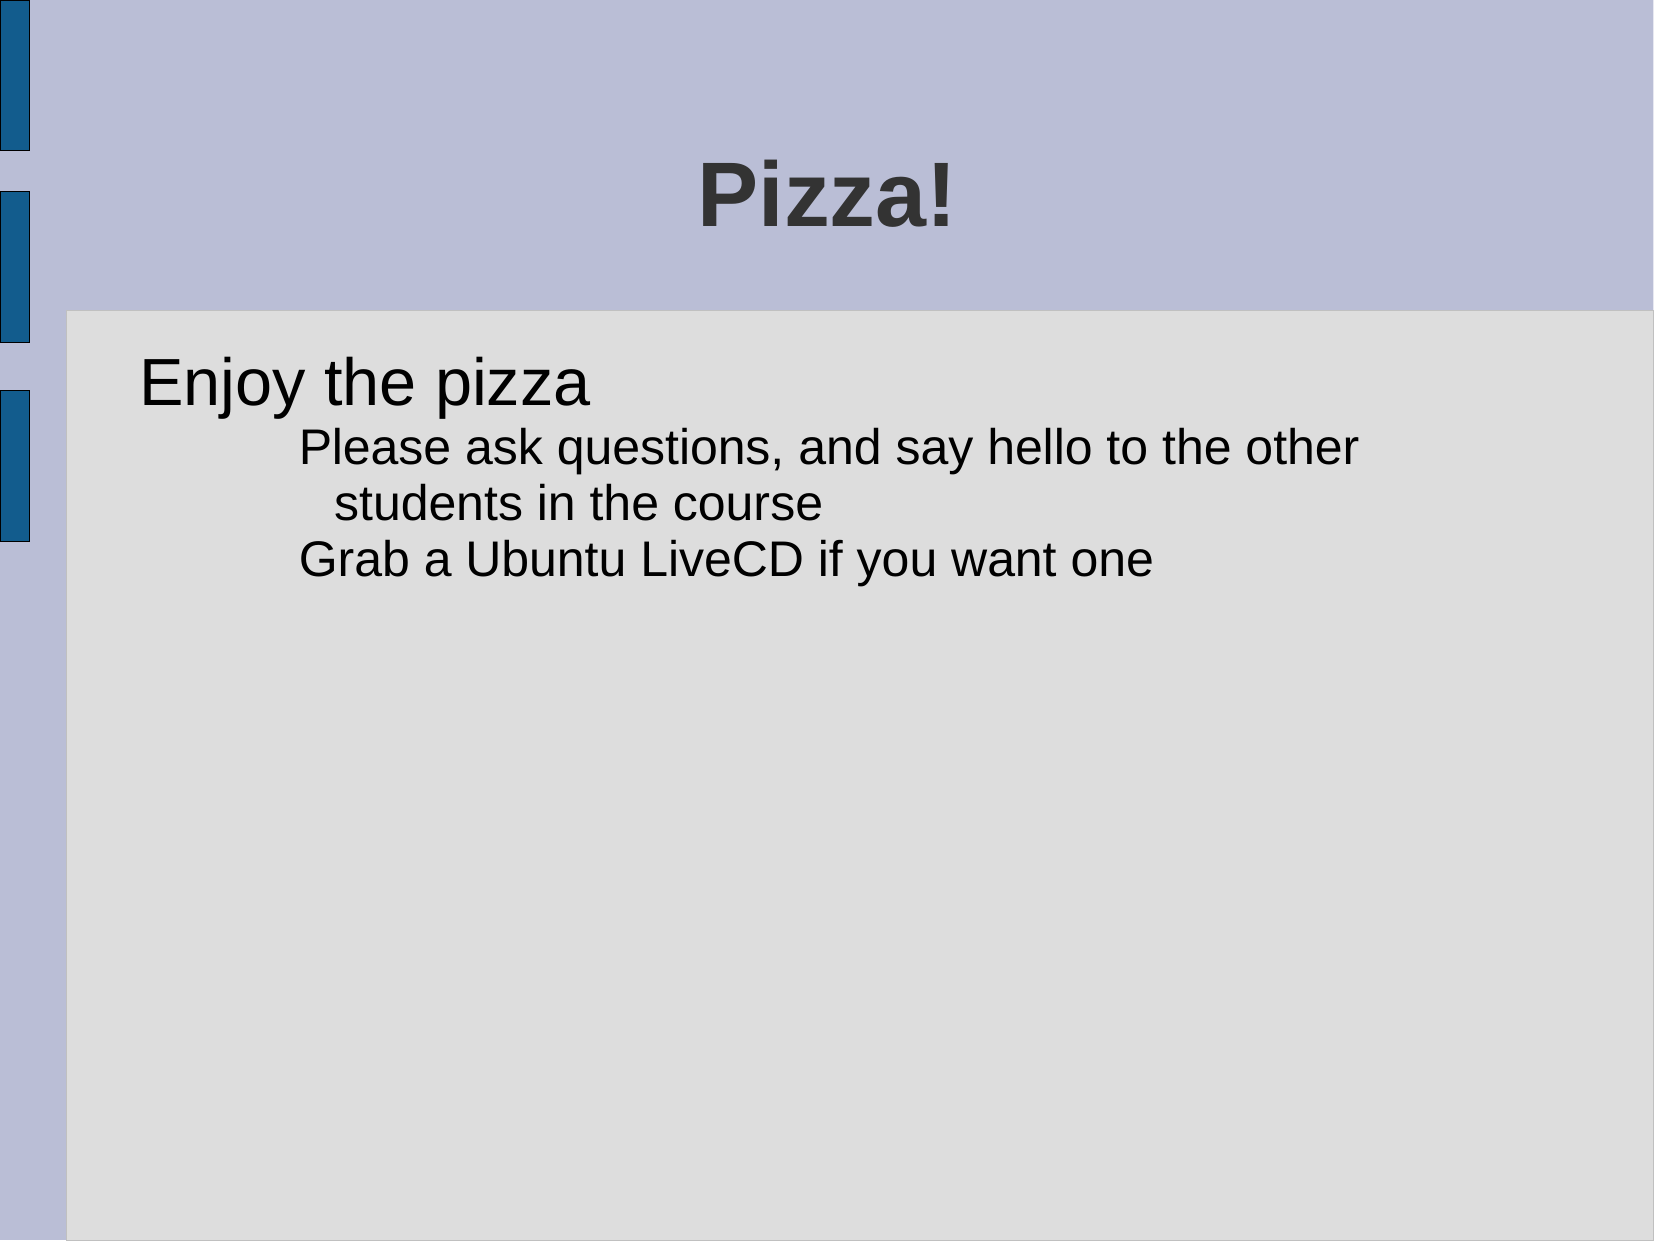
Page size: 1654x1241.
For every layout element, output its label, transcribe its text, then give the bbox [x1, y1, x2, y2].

title Pizza! [121, 98, 1534, 291]
list Enjoy the pizza Please ask questions, and say hello to the other students in the course Grab a Ubuntu LiveCD if you want one [121, 344, 1534, 1112]
